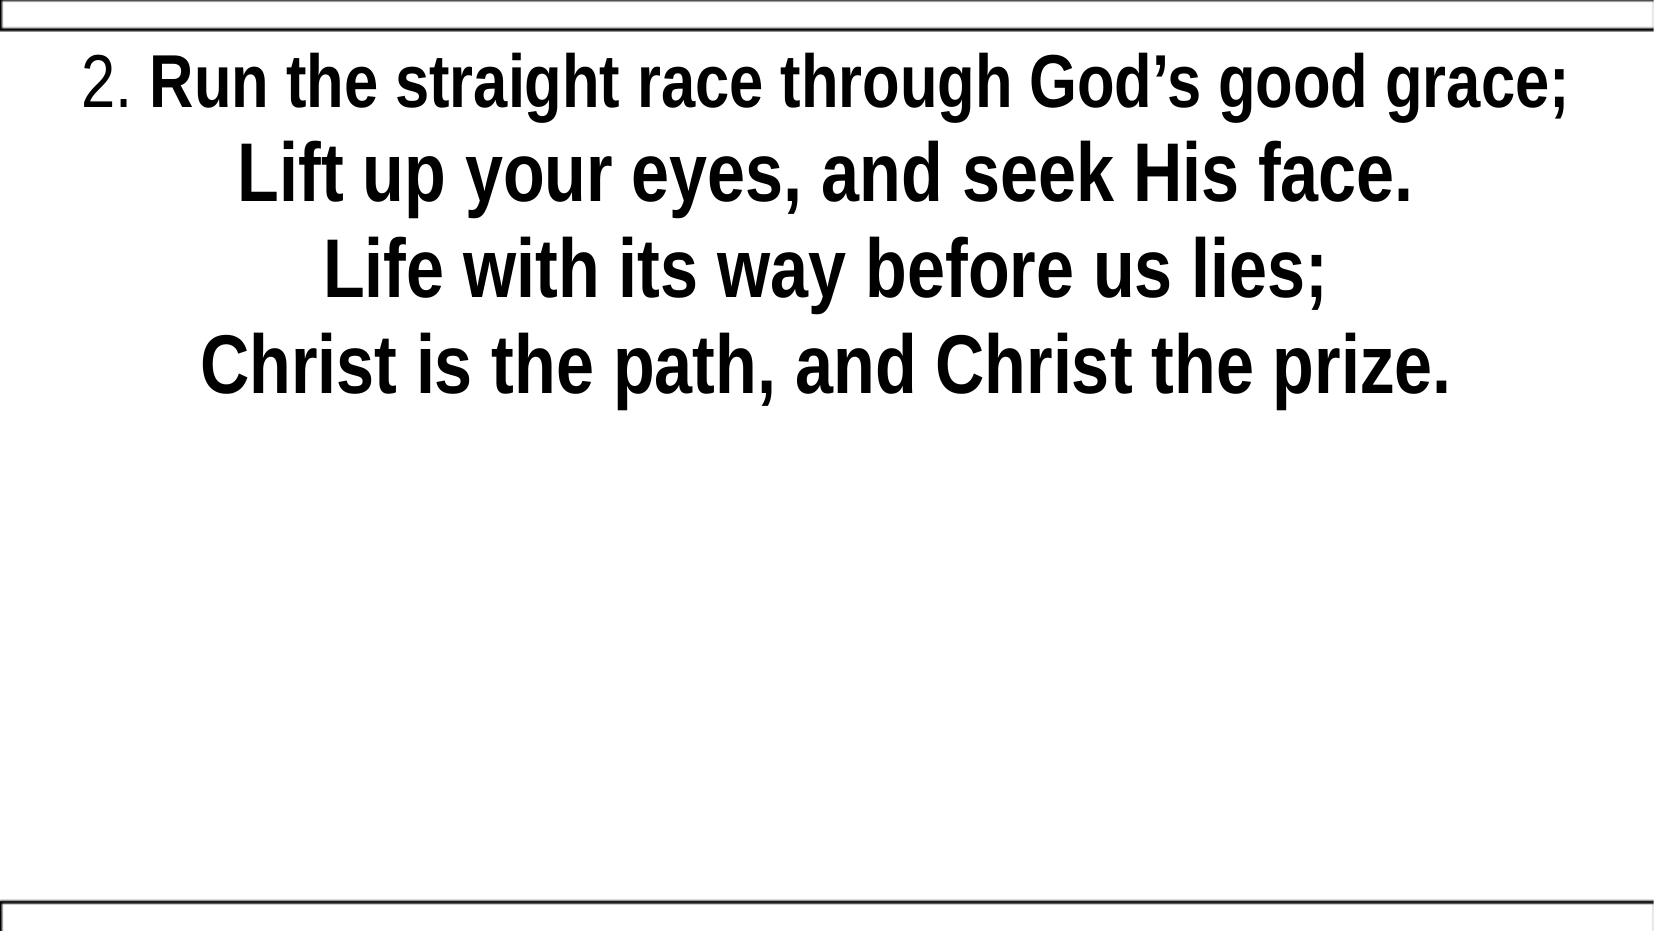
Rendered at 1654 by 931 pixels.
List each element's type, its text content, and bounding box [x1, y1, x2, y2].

picture [0, 0, 1654, 931]
text_box 2. Run the straight race through God’s good grace; Lift up your eyes, and seek His face. Life with its way before us lies; Christ is the path, and Christ the prize. [45, 29, 1608, 486]
